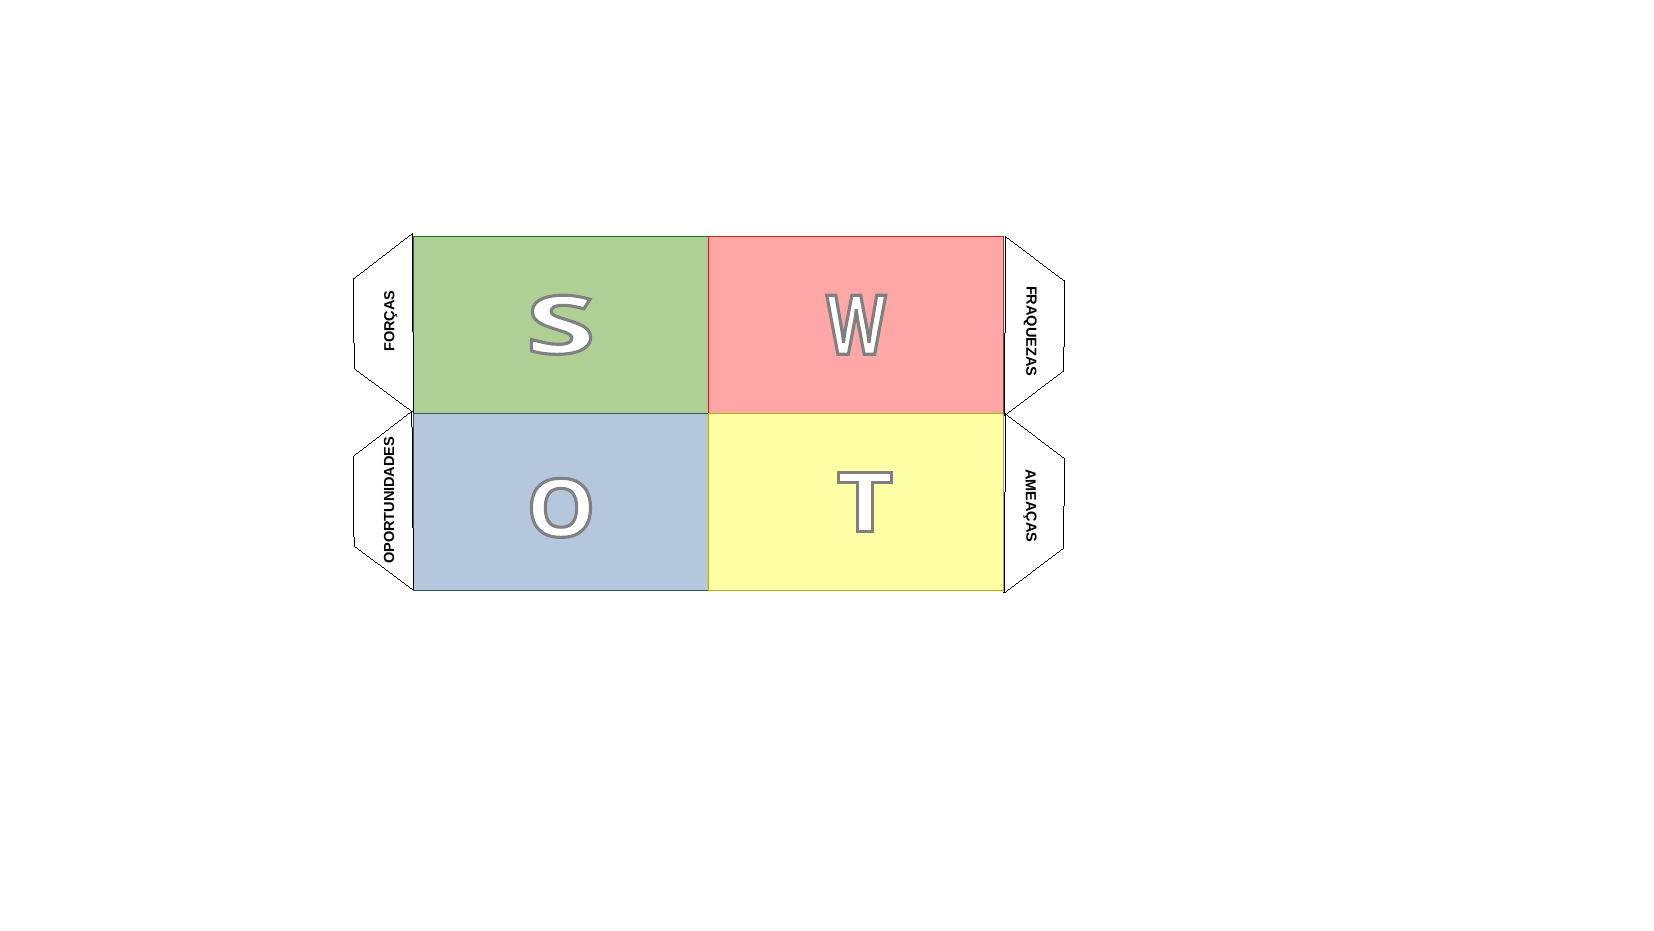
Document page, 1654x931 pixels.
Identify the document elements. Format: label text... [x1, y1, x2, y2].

text_box FRAQUEZAS [999, 271, 1048, 402]
text_box [353, 233, 1065, 593]
text_box T [838, 472, 892, 532]
text_box S [531, 295, 591, 355]
text_box W [826, 295, 886, 355]
text_box [353, 440, 373, 560]
text_box AMEAÇAS [998, 454, 1048, 580]
text_box [1005, 236, 1065, 384]
text_box O [531, 478, 591, 538]
text_box FORÇAS [373, 259, 405, 367]
text_box OPORTUNIDADES [373, 401, 408, 579]
